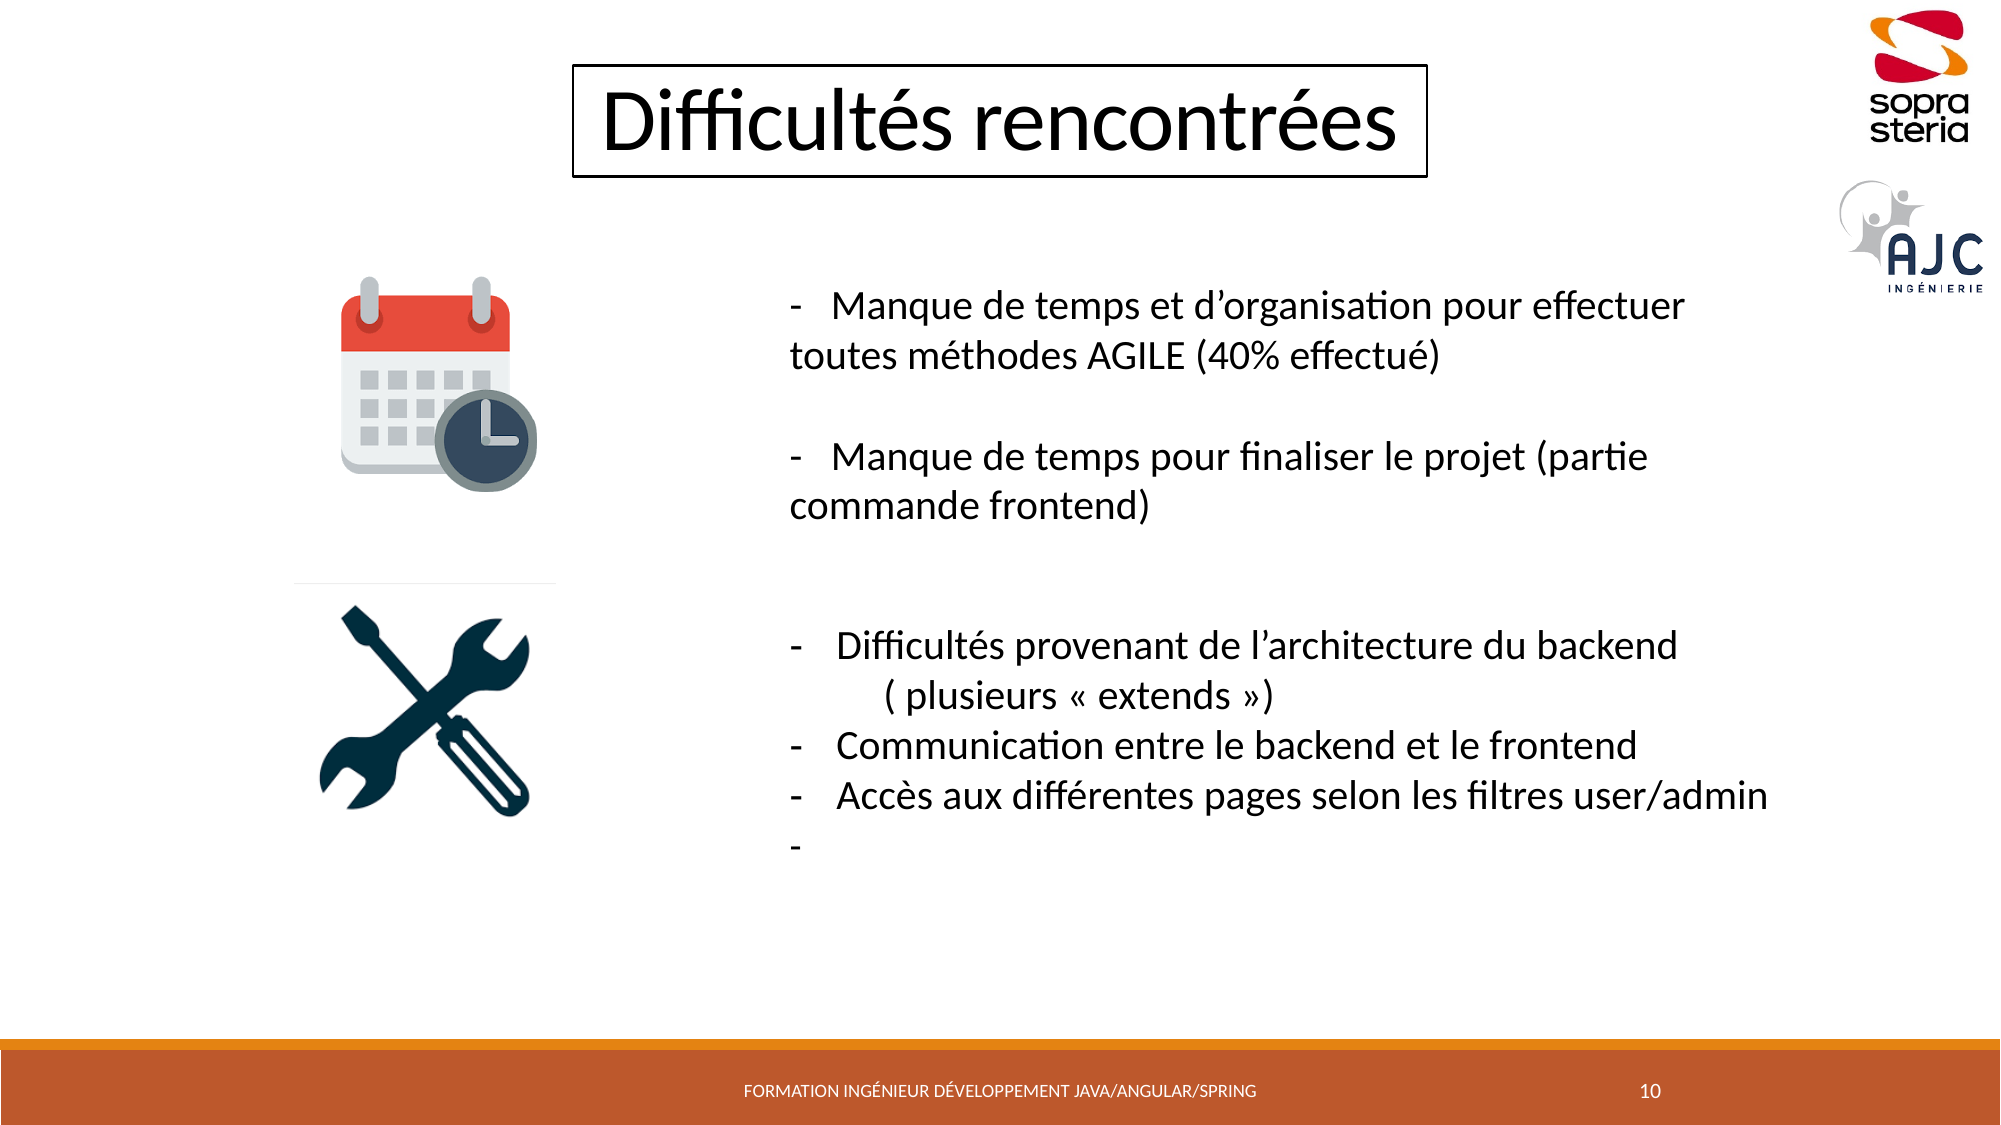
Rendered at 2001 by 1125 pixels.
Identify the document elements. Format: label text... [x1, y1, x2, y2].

text_box - Manque de temps et d’organisation pour effectuer toutes méthodes AGILE (40% effectué) - Manque de temps pour finaliser le projet (partie commande frontend) [774, 270, 1776, 584]
text_box Formation Ingénieur Développement JAVA/ANGULAR/SPRING [604, 1059, 1396, 1120]
text_box [1624, 1059, 1840, 1120]
title Difficultés rencontrées [573, 65, 1427, 177]
picture [1827, 0, 2000, 312]
picture [294, 583, 556, 830]
text_box Difficultés provenant de l’architecture du backend ( plusieurs « extends ») Communication entre le backend et le frontend Accès aux différentes pages selon les filtres user/admin [774, 610, 1828, 874]
picture [313, 274, 537, 492]
